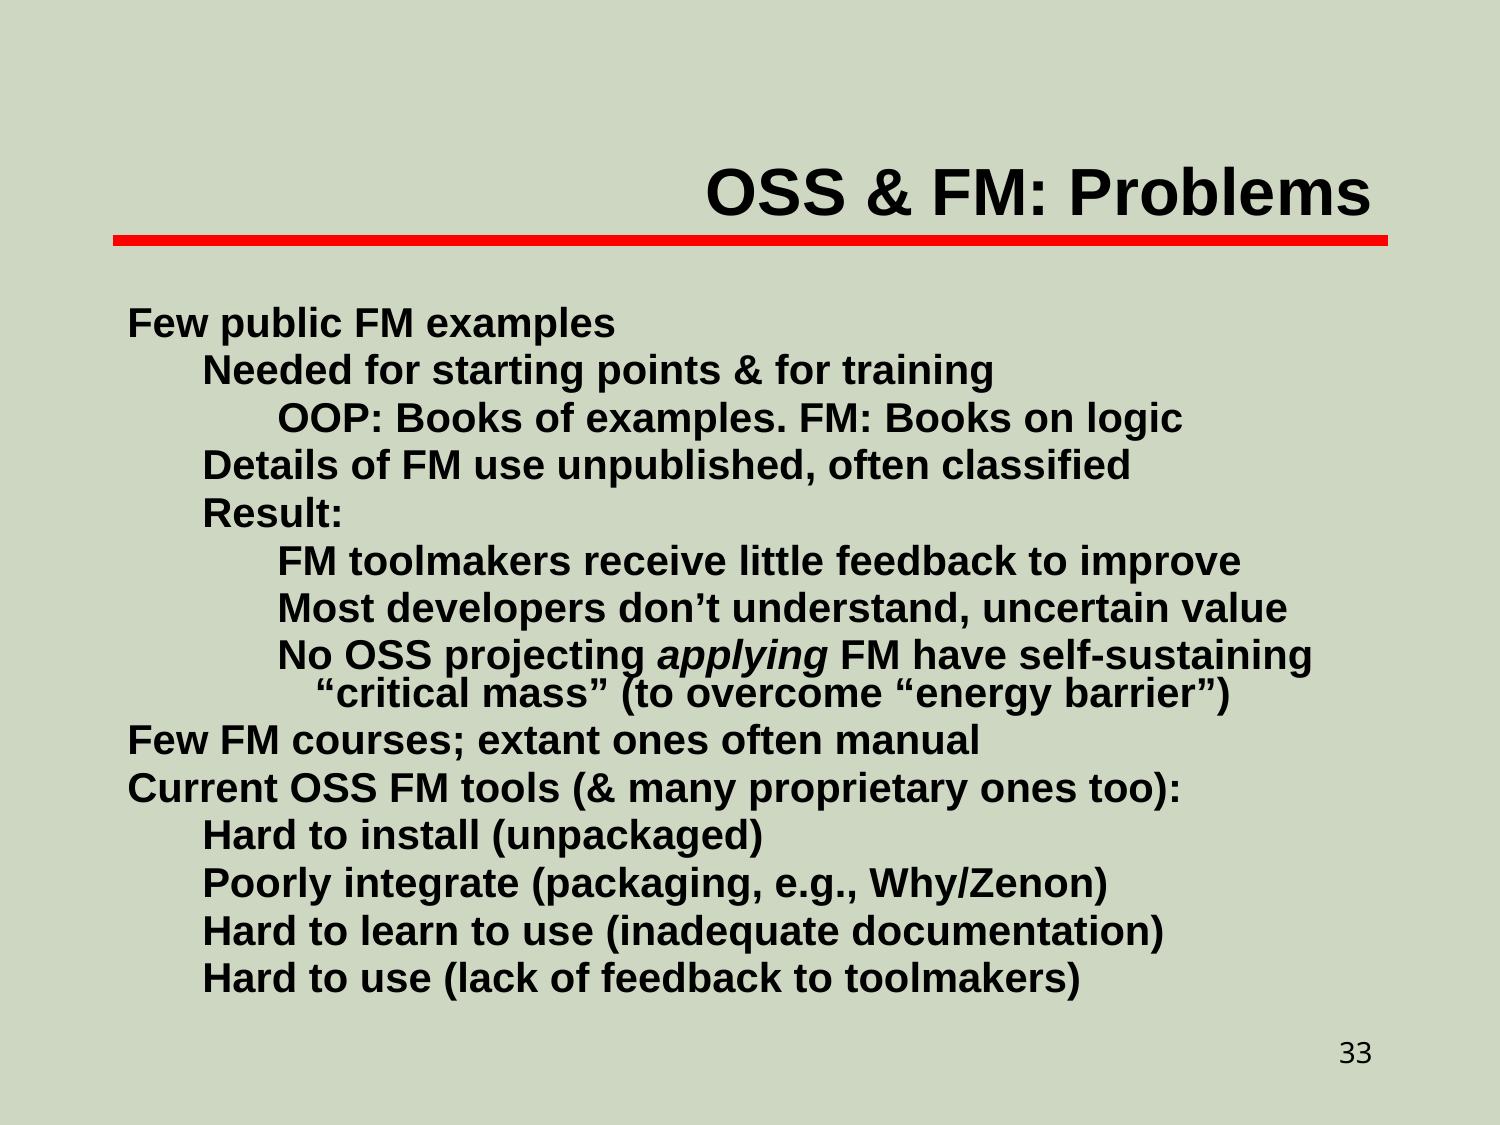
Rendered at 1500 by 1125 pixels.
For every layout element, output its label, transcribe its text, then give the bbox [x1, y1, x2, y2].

list Few public FM examples Needed for starting points & for training OOP: Books of examples. FM: Books on logic Details of FM use unpublished, often classified Result: FM toolmakers receive little feedback to improve Most developers don’t understand, uncertain value No OSS projecting applying FM have self-sustaining “critical mass” (to overcome “energy barrier”) Few FM courses; extant ones often manual Current OSS FM tools (& many proprietary ones too): Hard to install (unpackaged) Poorly integrate (packaging, e.g., Why/Zenon) Hard to learn to use (inadequate documentation) Hard to use (lack of feedback to toolmakers) [112, 299, 1388, 1075]
title OSS & FM: Problems [337, 72, 1388, 238]
